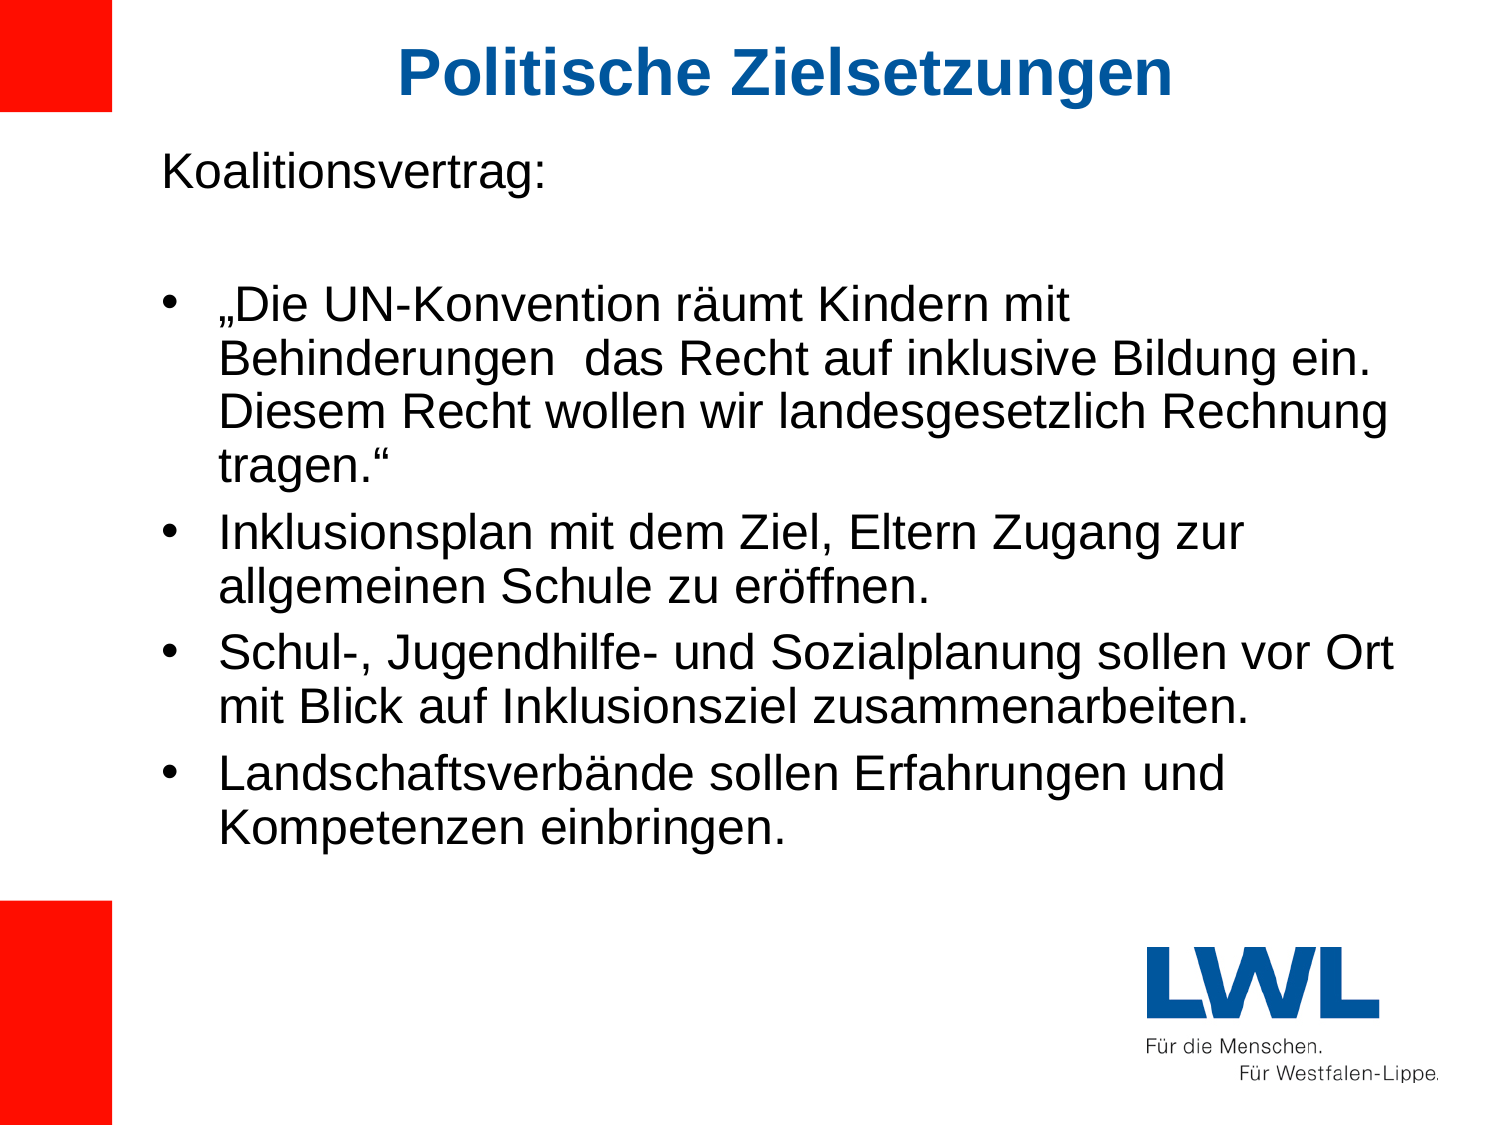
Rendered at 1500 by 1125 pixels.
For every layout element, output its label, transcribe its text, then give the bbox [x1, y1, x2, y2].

picture [1147, 947, 1438, 1083]
title Politische Zielsetzungen [143, 12, 1431, 126]
list Koalitionsvertrag: „Die UN-Konvention räumt Kindern mit Behinderungen das Recht auf inklusive Bildung ein. Diesem Recht wollen wir landesgesetzlich Rechnung tragen.“ Inklusionsplan mit dem Ziel, Eltern Zugang zur allgemeinen Schule zu eröffnen. Schul-, Jugendhilfe- und Sozialplanung sollen vor Ort mit Blick auf Inklusionsziel zusammenarbeiten. Landschaftsverbände sollen Erfahrungen und Kompetenzen einbringen. [146, 137, 1436, 914]
